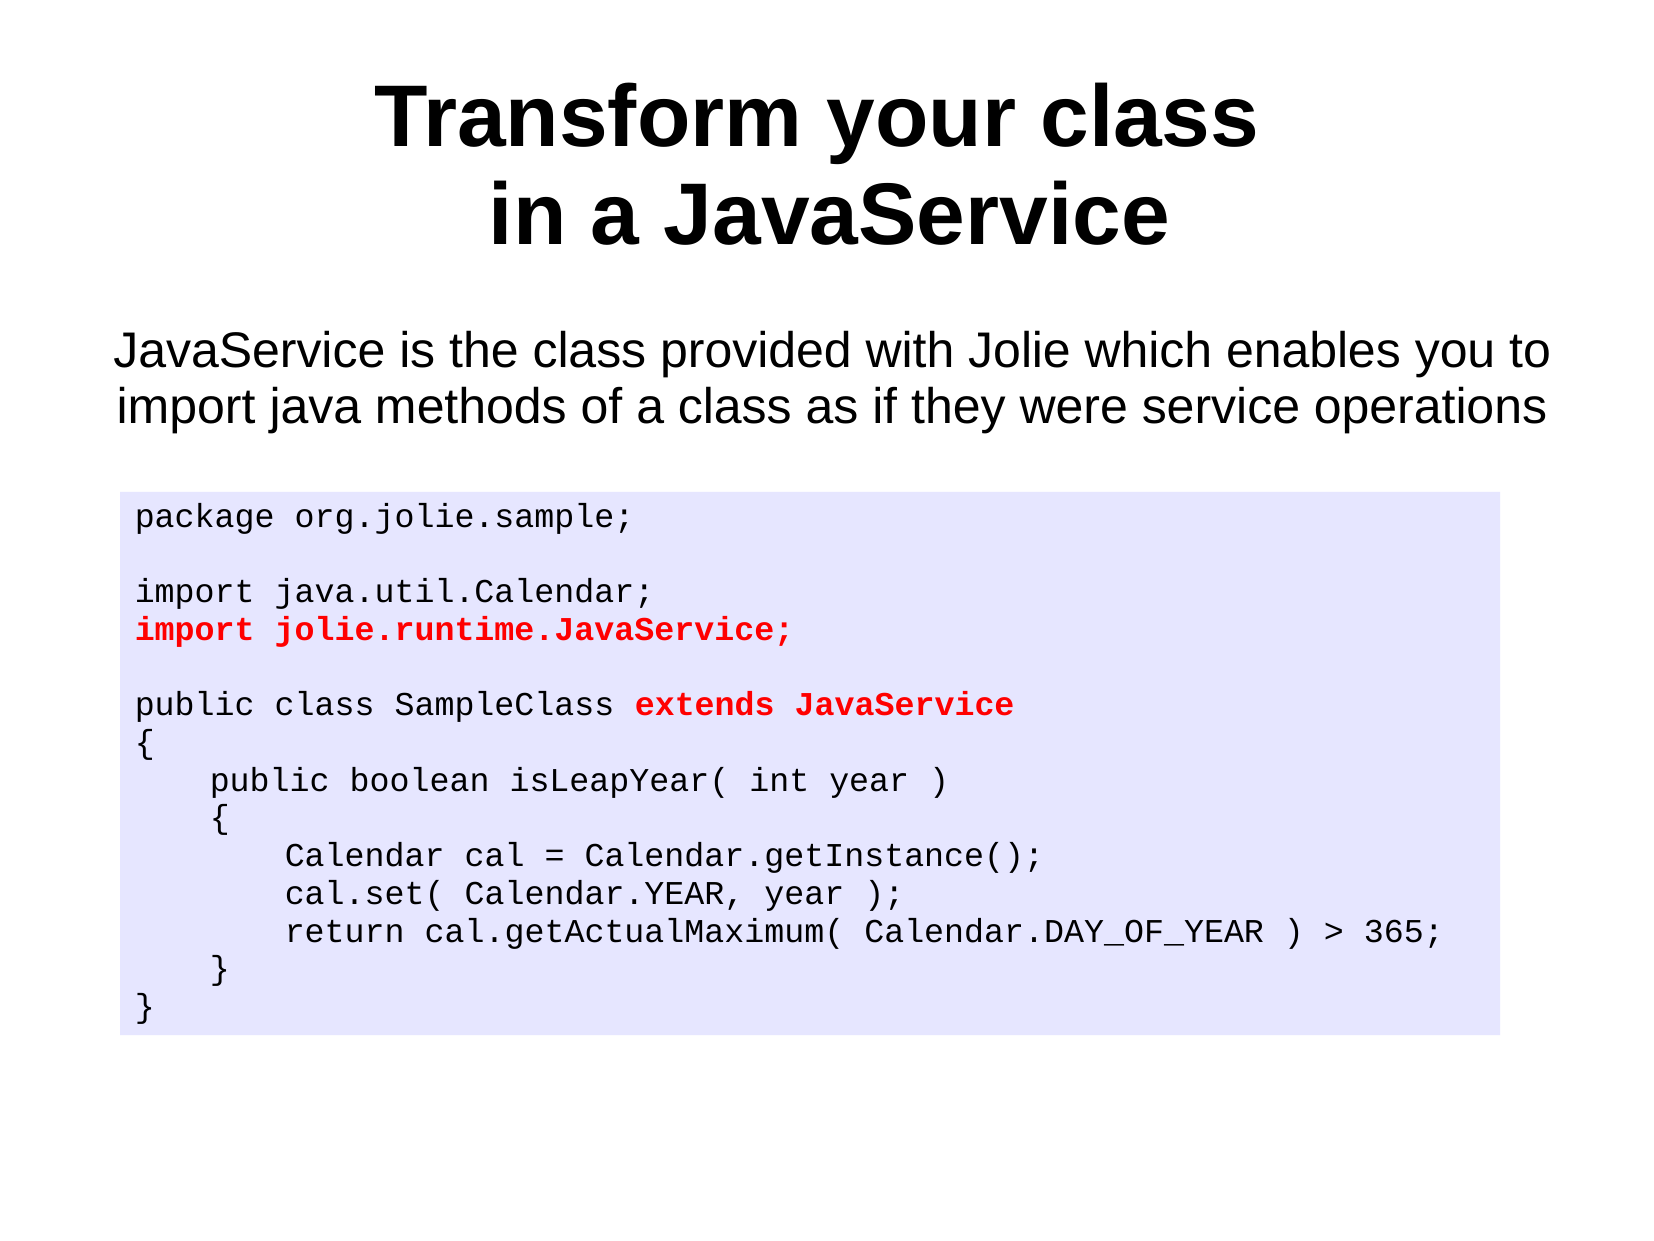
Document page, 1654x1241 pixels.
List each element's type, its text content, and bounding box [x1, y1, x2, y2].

text_box package org.jolie.sample; import java.util.Calendar; import jolie.runtime.JavaService; public class SampleClass extends JavaService { public boolean isLeapYear( int year ) { Calendar cal = Calendar.getInstance(); cal.set( Calendar.YEAR, year ); return cal.getActualMaximum( Calendar.DAY_OF_YEAR ) > 365; } } [120, 491, 1501, 1036]
text_box JavaService is the class provided with Jolie which enables you to import java methods of a class as if they were service operations [75, 315, 1591, 443]
text_box Transform your class in a JavaService [360, 60, 1300, 271]
